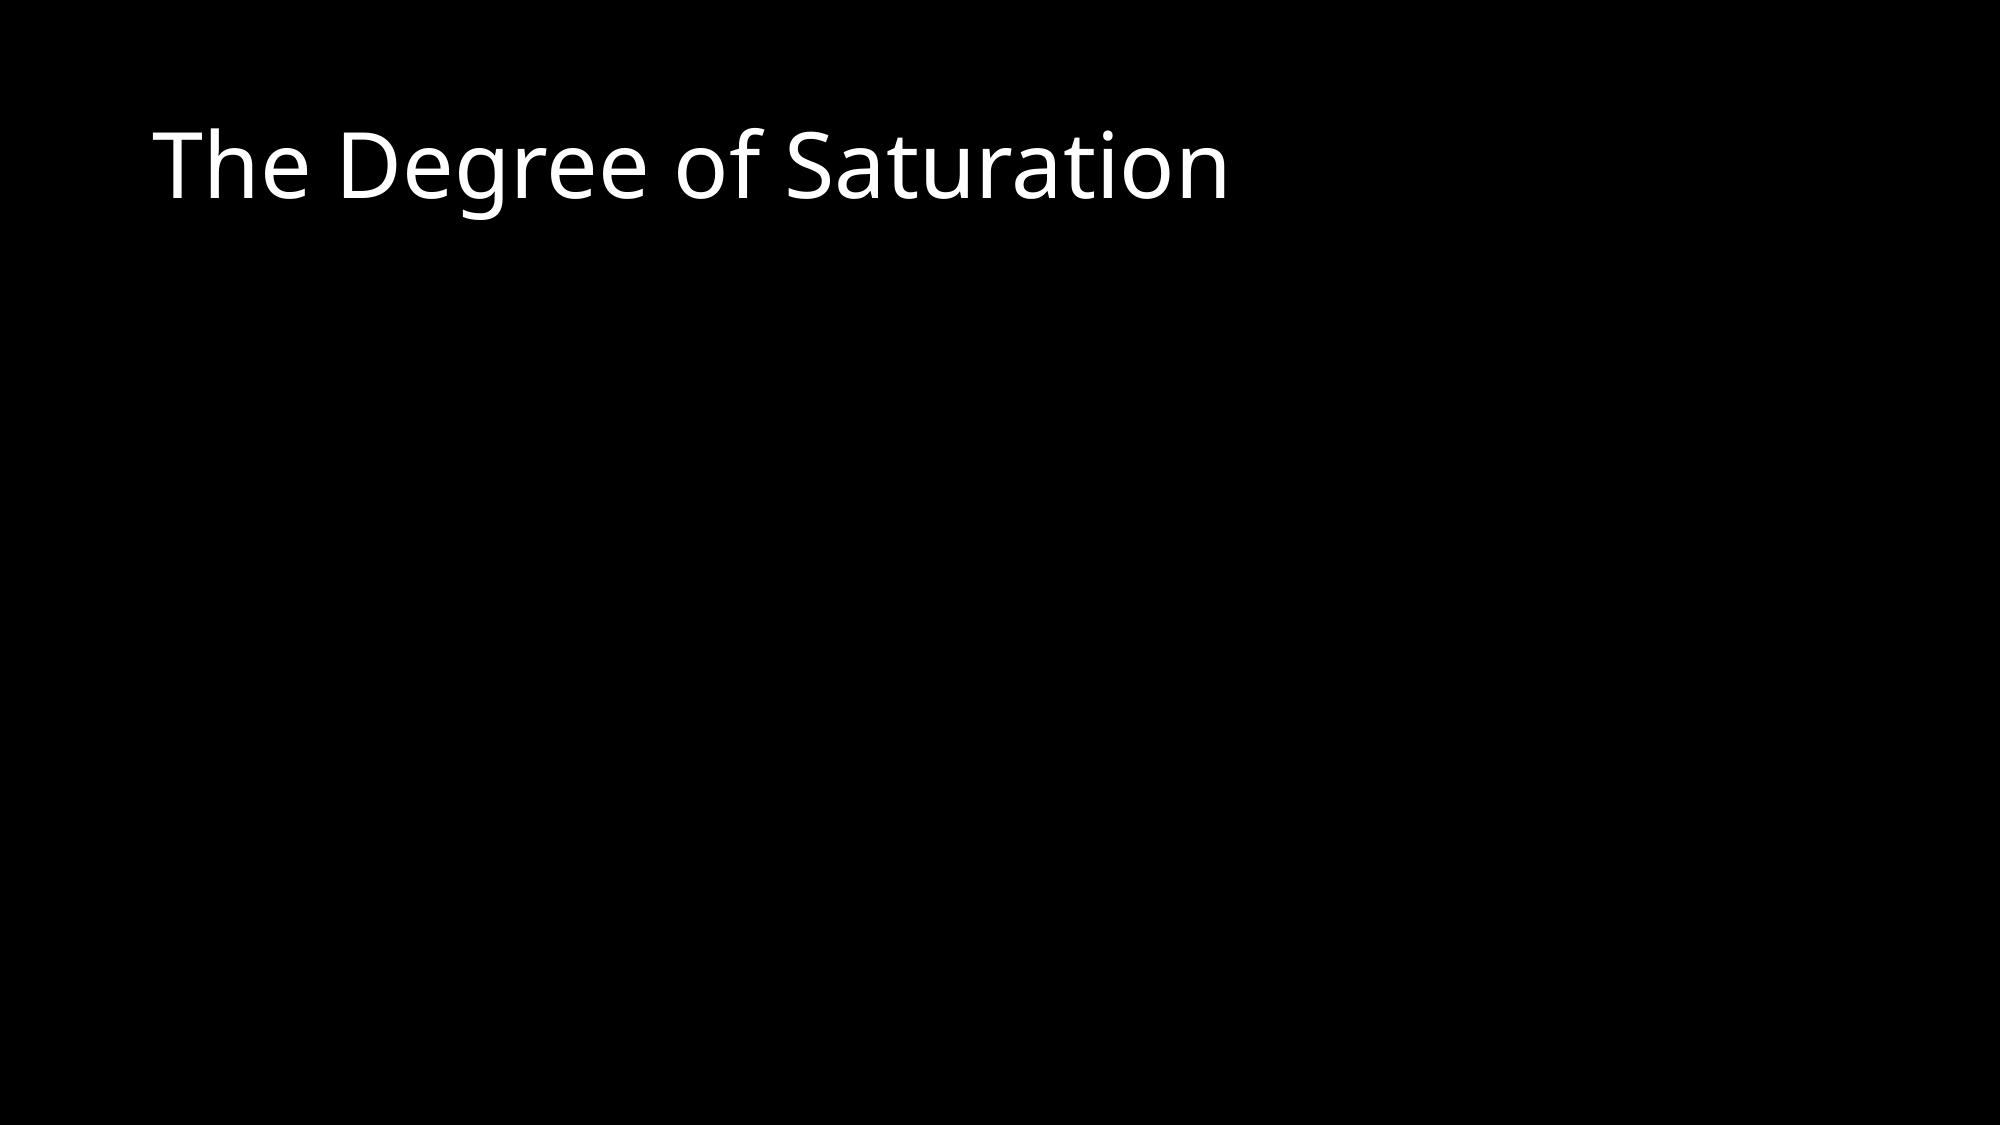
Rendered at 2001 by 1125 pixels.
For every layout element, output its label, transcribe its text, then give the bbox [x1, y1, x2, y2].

title The Degree of Saturation [137, 59, 1863, 278]
